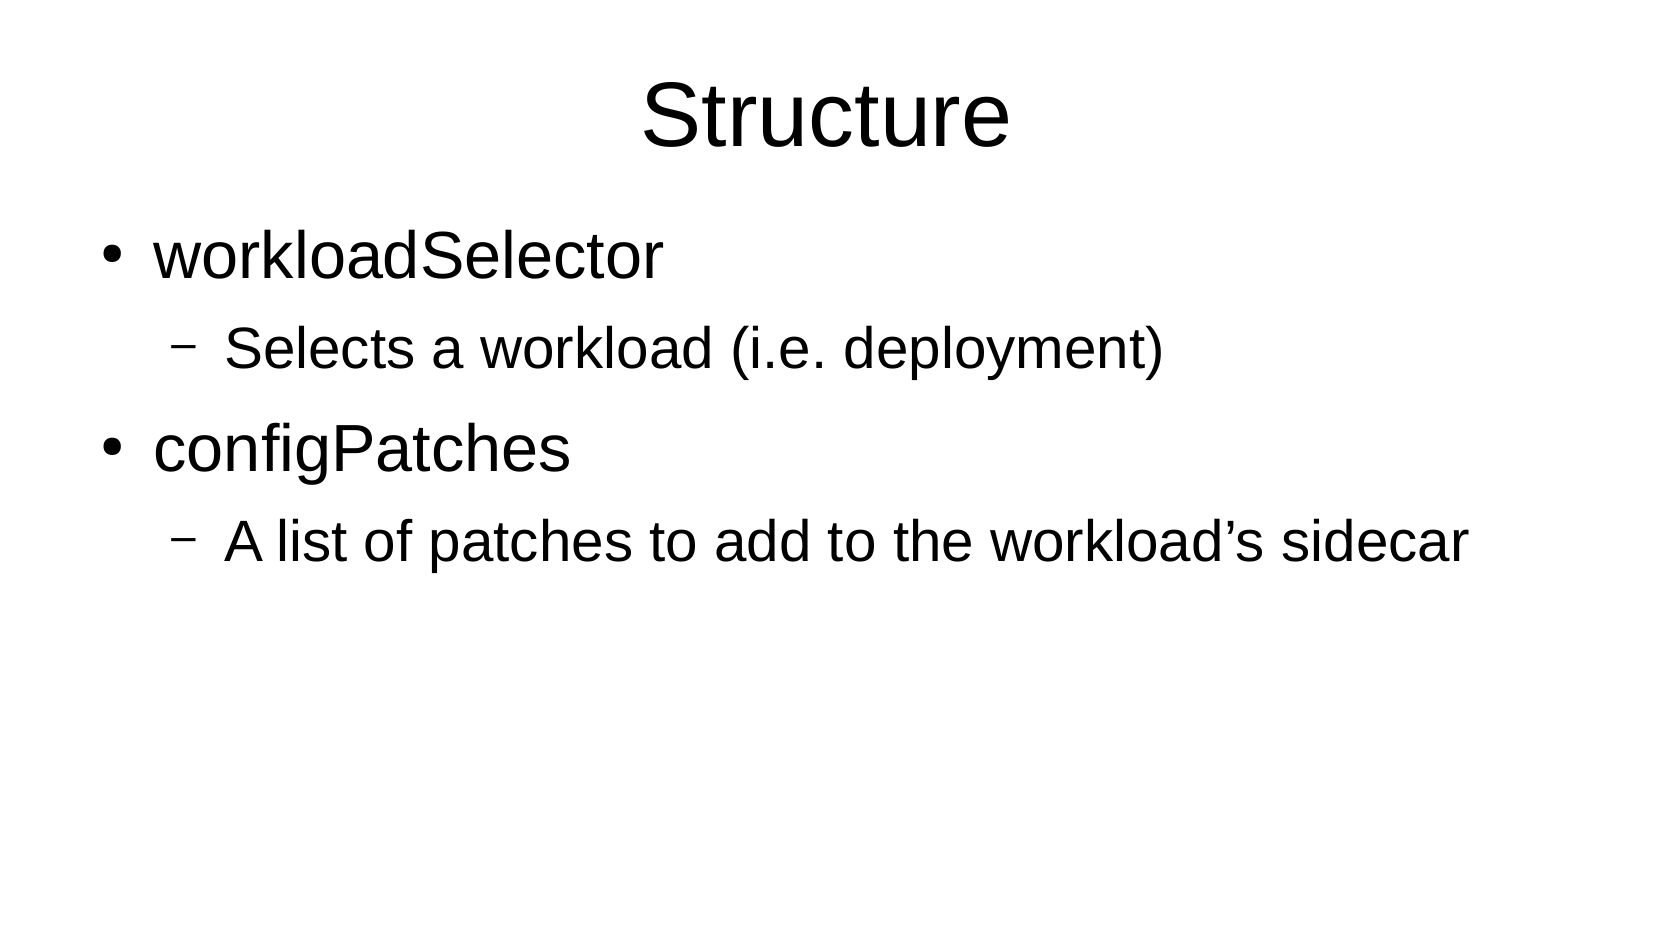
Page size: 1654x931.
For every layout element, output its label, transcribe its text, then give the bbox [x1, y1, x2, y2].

title Structure [82, 37, 1571, 193]
list workloadSelector Selects a workload (i.e. deployment) configPatches A list of patches to add to the workload’s sidecar [82, 217, 1571, 758]
